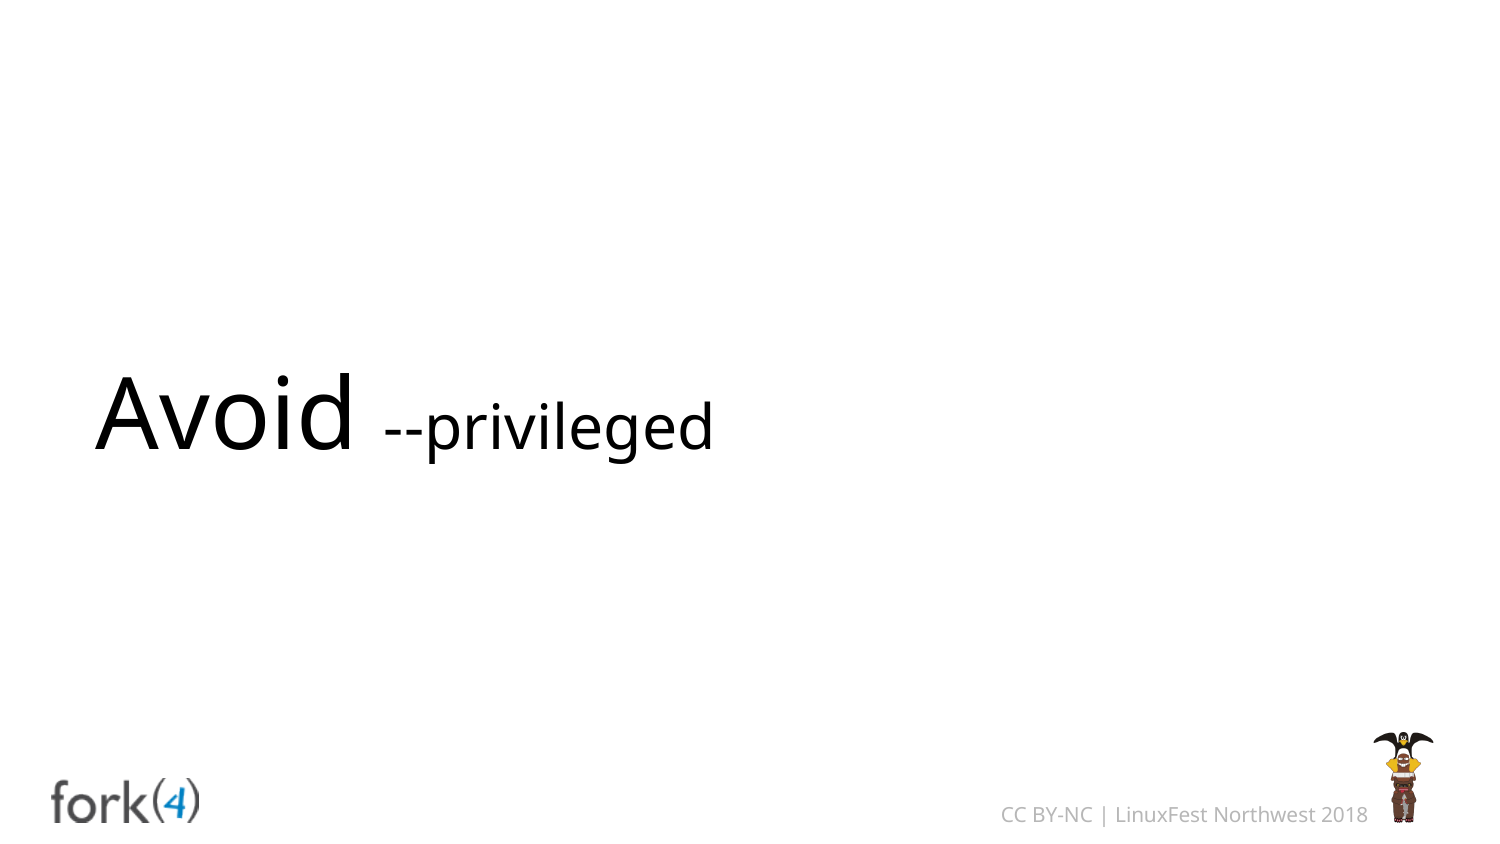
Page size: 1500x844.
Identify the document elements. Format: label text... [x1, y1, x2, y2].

picture [1358, 732, 1449, 823]
title Avoid --privileged [80, 73, 1125, 745]
picture [51, 778, 199, 823]
